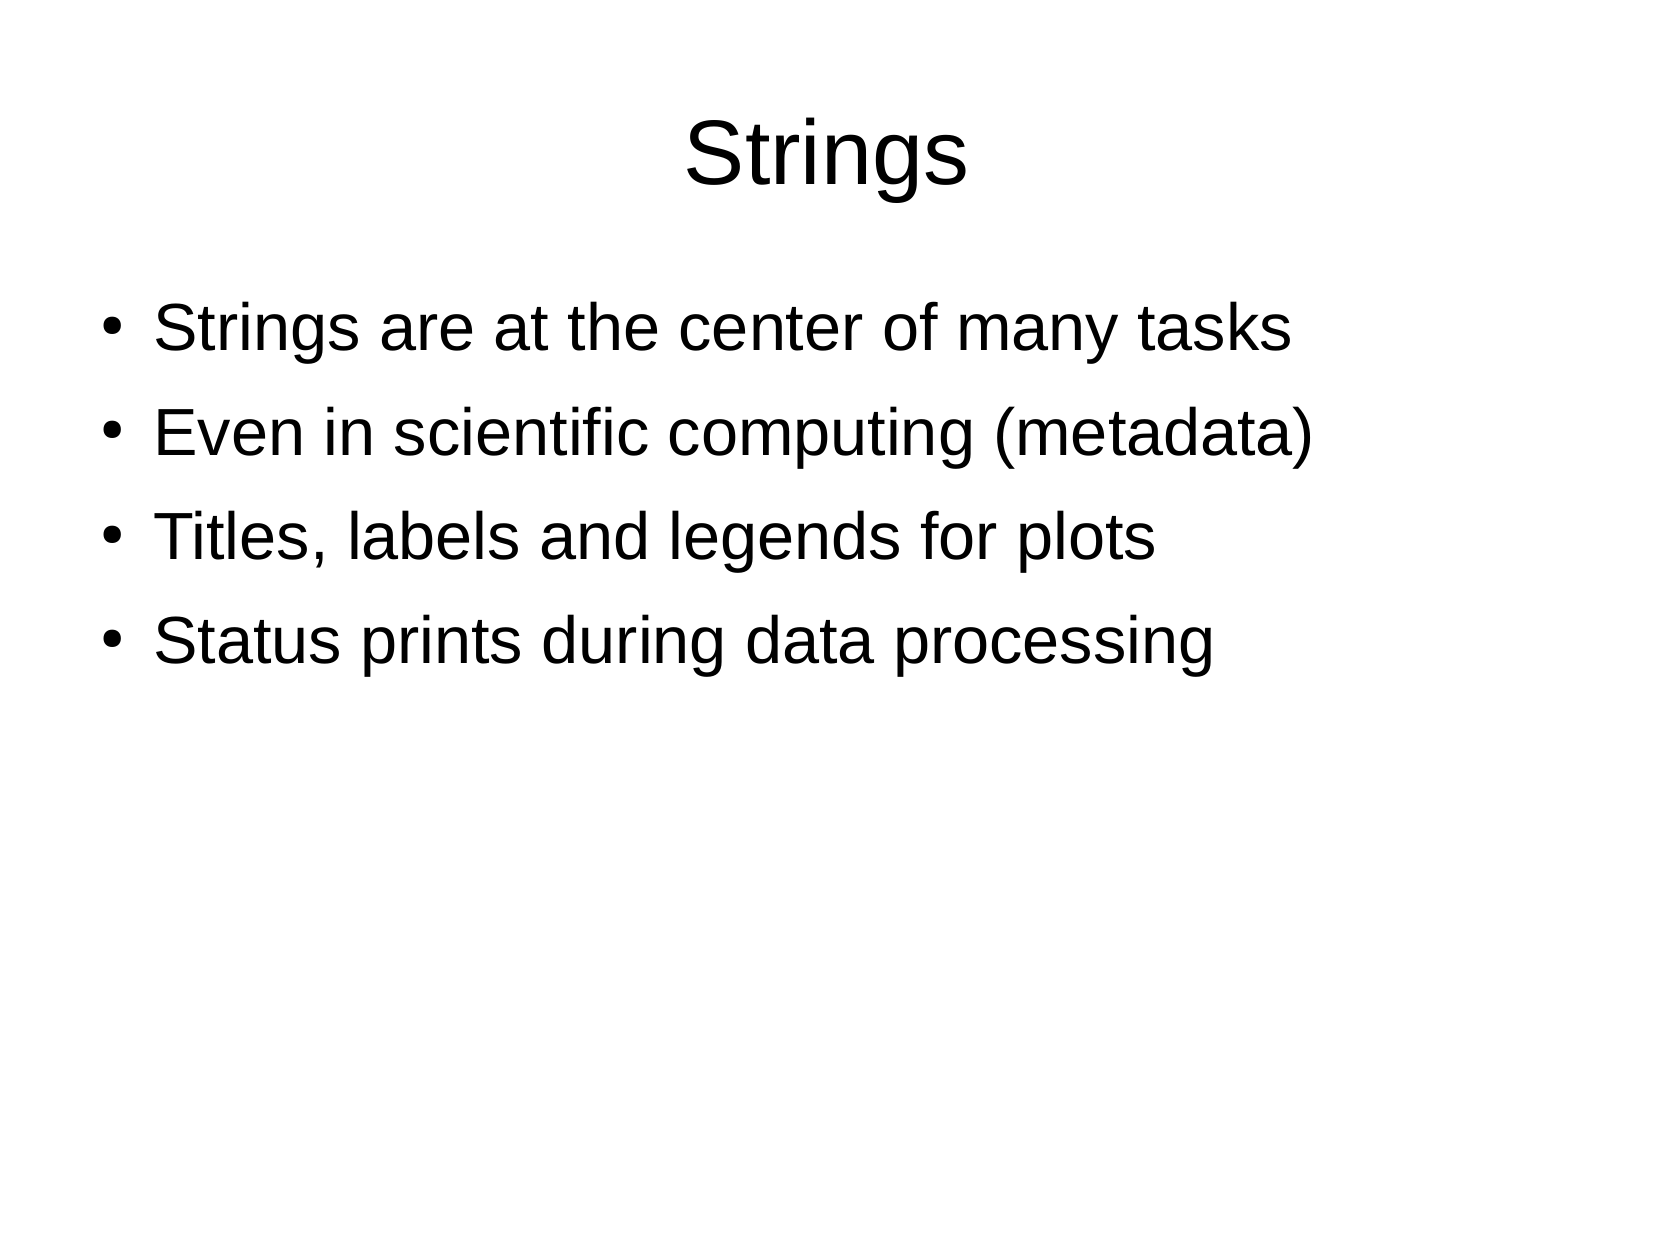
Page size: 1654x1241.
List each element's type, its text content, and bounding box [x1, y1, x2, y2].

title Strings [82, 49, 1571, 257]
list Strings are at the center of many tasks Even in scientific computing (metadata) Titles, labels and legends for plots Status prints during data processing [82, 290, 1563, 1010]
